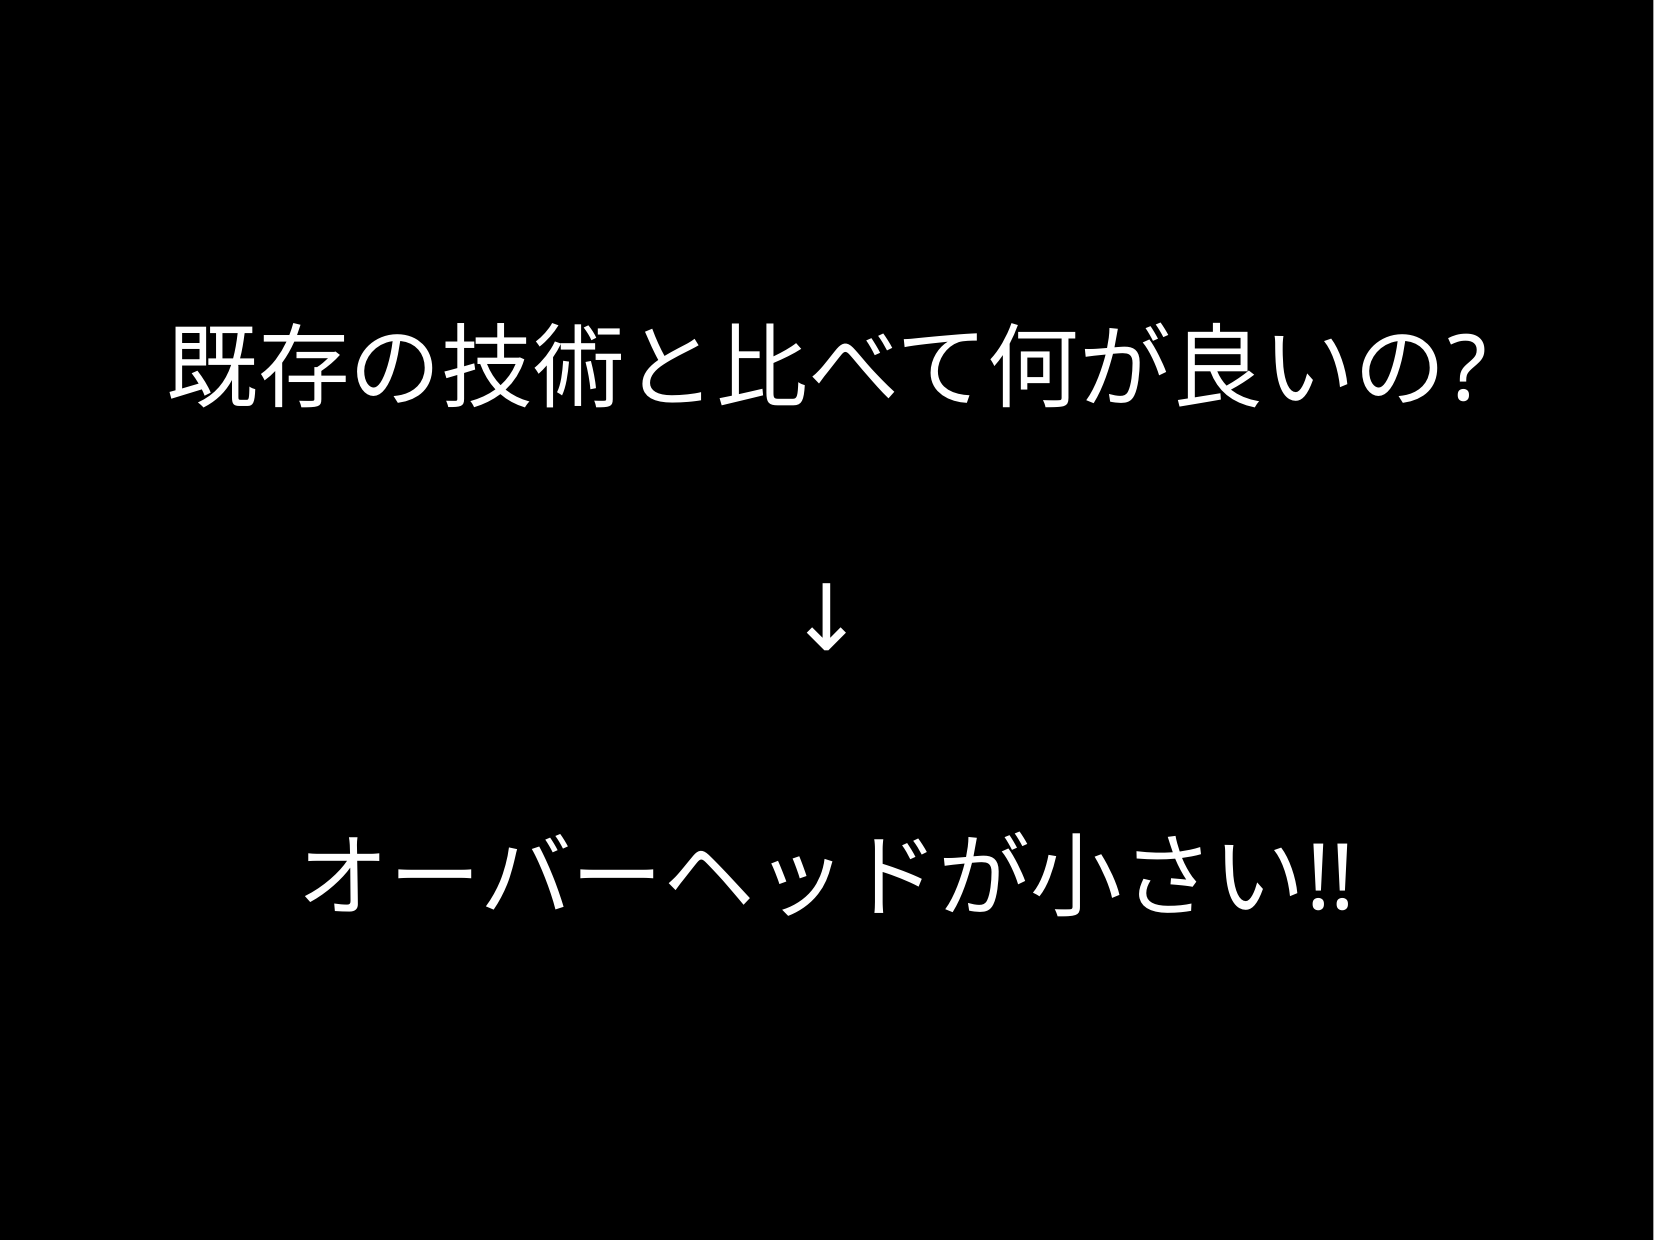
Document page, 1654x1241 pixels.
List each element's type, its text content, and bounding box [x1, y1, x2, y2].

subtitle 既存の技術と比べて何が良いの? ↓ オーバーヘッドが小さい!! [82, 49, 1571, 1182]
